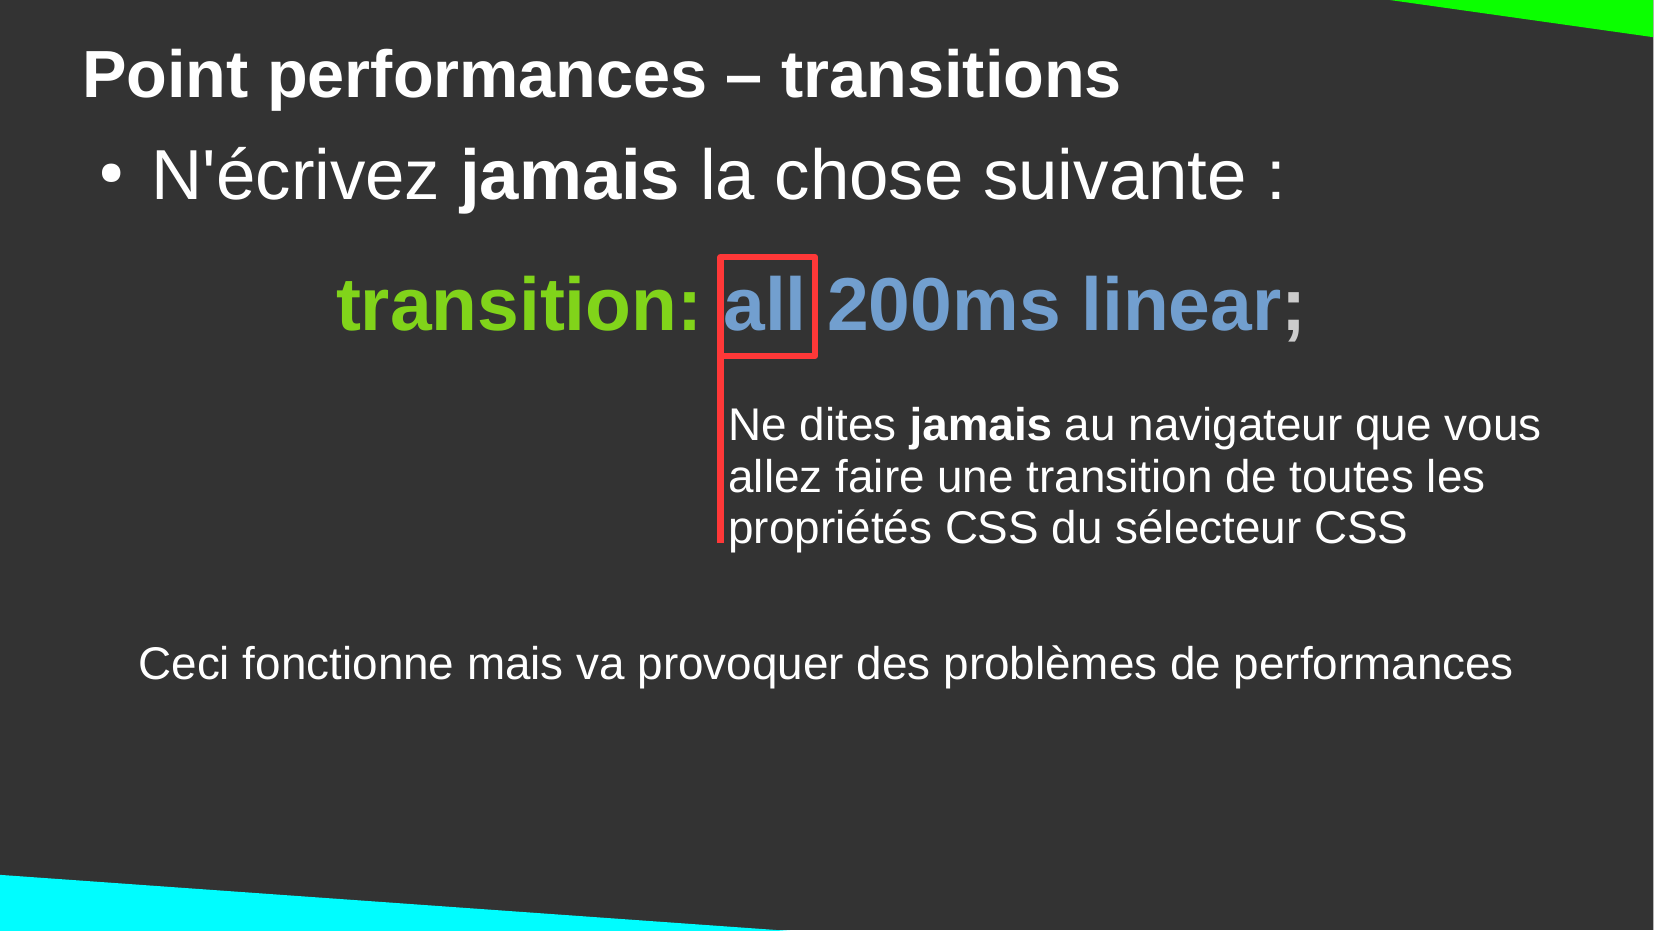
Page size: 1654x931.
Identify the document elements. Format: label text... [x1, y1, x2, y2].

text_box transition: all 200ms linear; [48, 255, 717, 355]
text_box Ceci fonctionne mais va provoquer des problèmes de performances [23, 630, 1630, 697]
title Point performances – transitions [82, 37, 1571, 122]
text_box transition: all 200ms linear; [818, 255, 1595, 355]
list N'écrivez jamais la chose suivante : [80, 135, 1605, 225]
text_box [0, 874, 791, 931]
title Ne dites jamais au navigateur que vous allez faire une transition de toutes les propriétés CSS du sélecteur CSS [728, 399, 1595, 556]
text_box [1389, 0, 1654, 38]
text_box transition: all 200ms linear; [724, 260, 812, 353]
